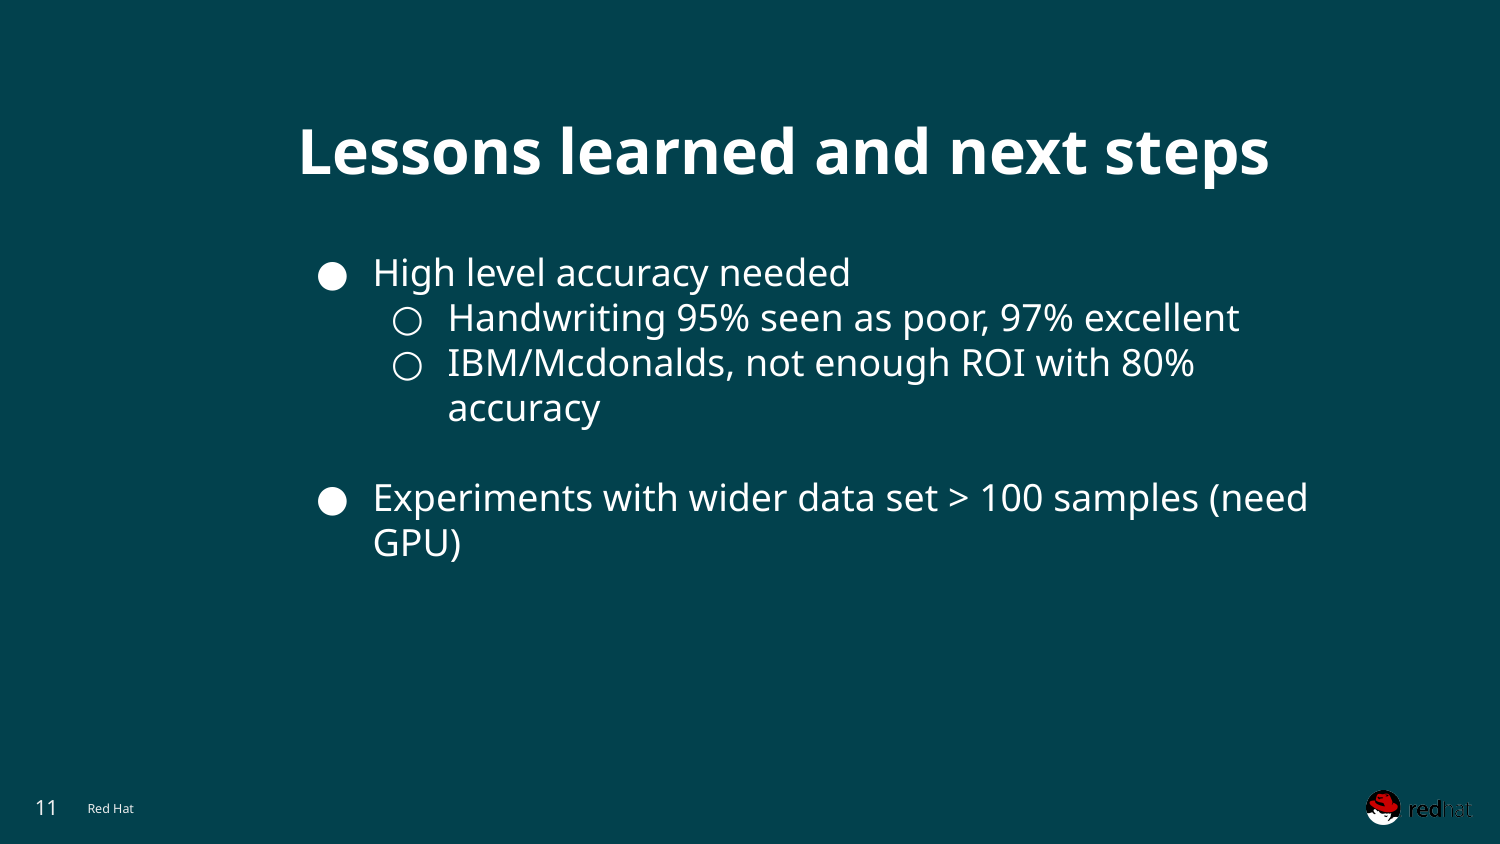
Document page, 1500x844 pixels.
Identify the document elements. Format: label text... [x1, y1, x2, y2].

slide_number <number> [16, 776, 77, 842]
picture [1366, 790, 1474, 825]
text_box High level accuracy needed Handwriting 95% seen as poor, 97% excellent IBM/Mcdonalds, not enough ROI with 80% accuracy Experiments with wider data set > 100 samples (need GPU) [282, 234, 1359, 805]
text_box Lessons learned and next steps [282, 96, 1445, 202]
